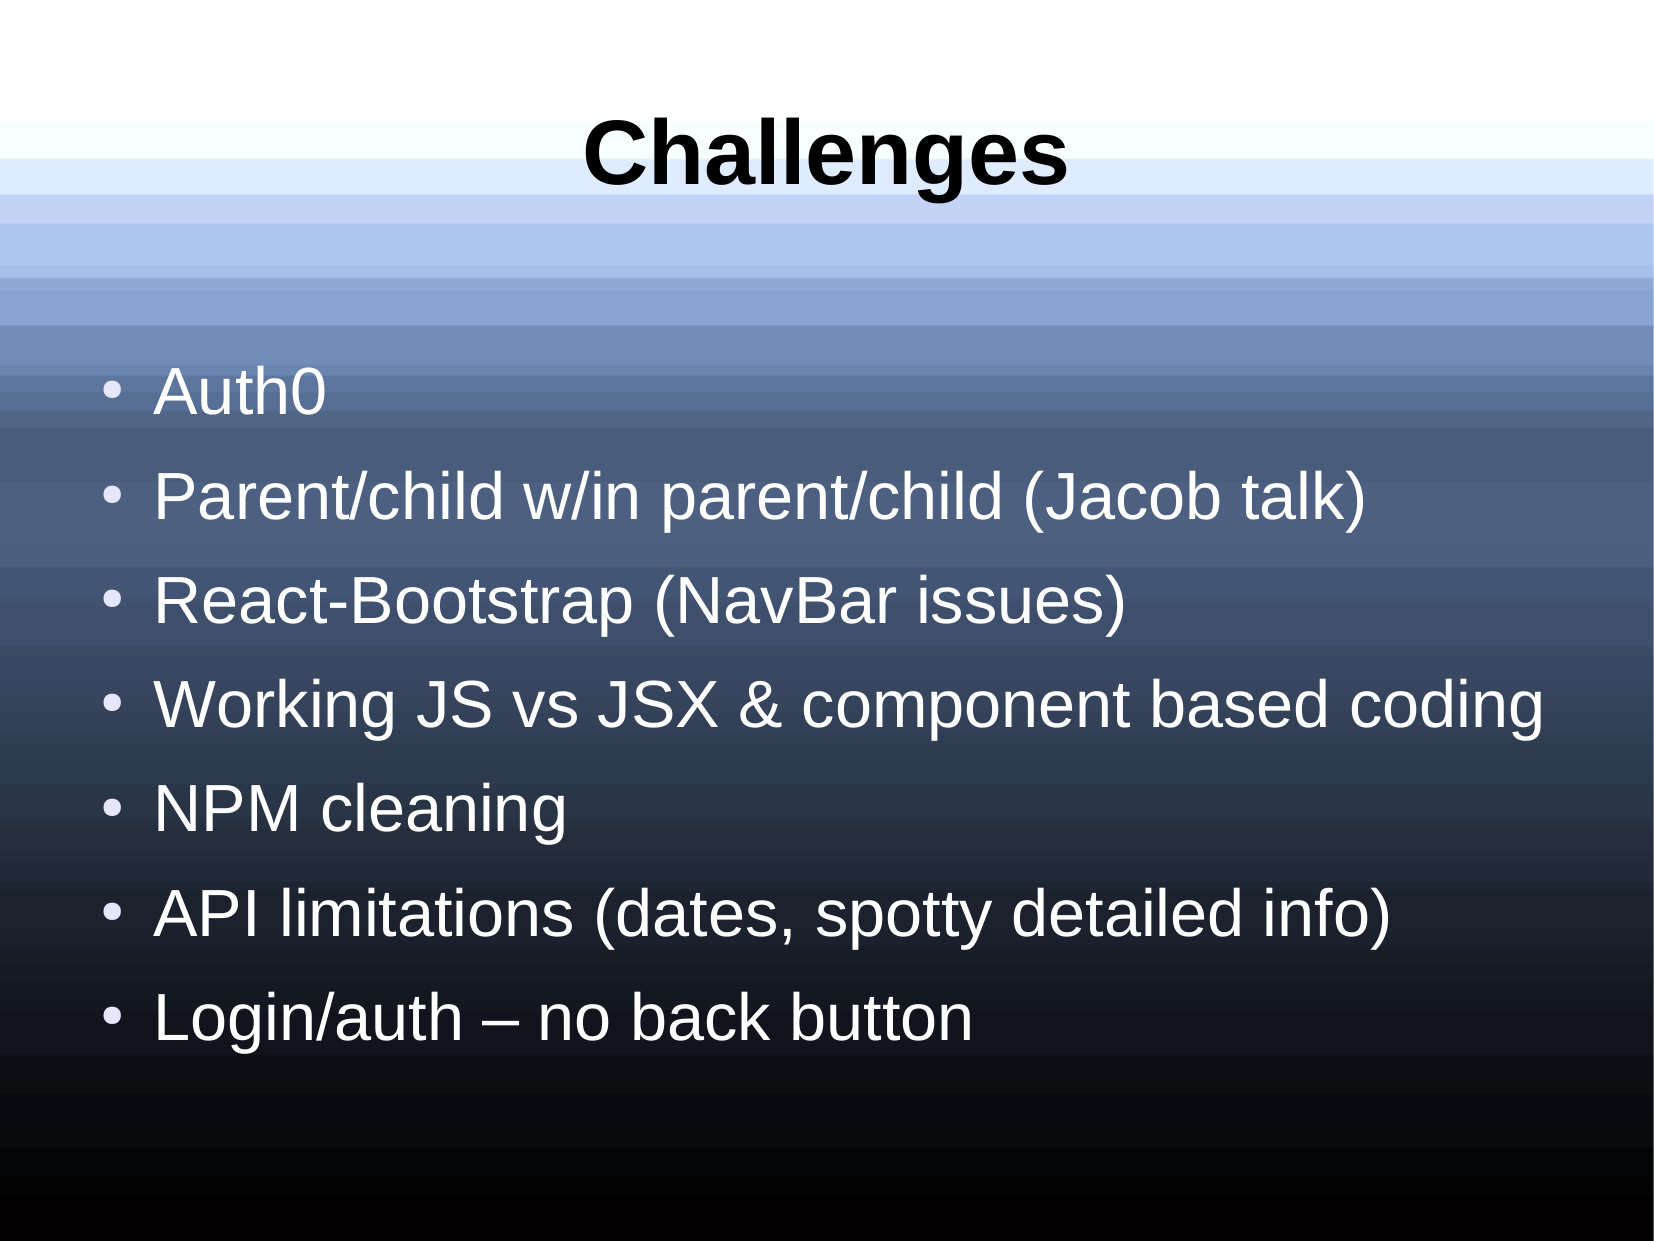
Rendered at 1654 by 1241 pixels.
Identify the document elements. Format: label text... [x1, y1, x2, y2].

list Auth0 Parent/child w/in parent/child (Jacob talk) React-Bootstrap (NavBar issues) Working JS vs JSX & component based coding NPM cleaning API limitations (dates, spotty detailed info) Login/auth – no back button [82, 354, 1571, 1109]
picture [0, 0, 1654, 1241]
title Challenges [82, 49, 1571, 257]
